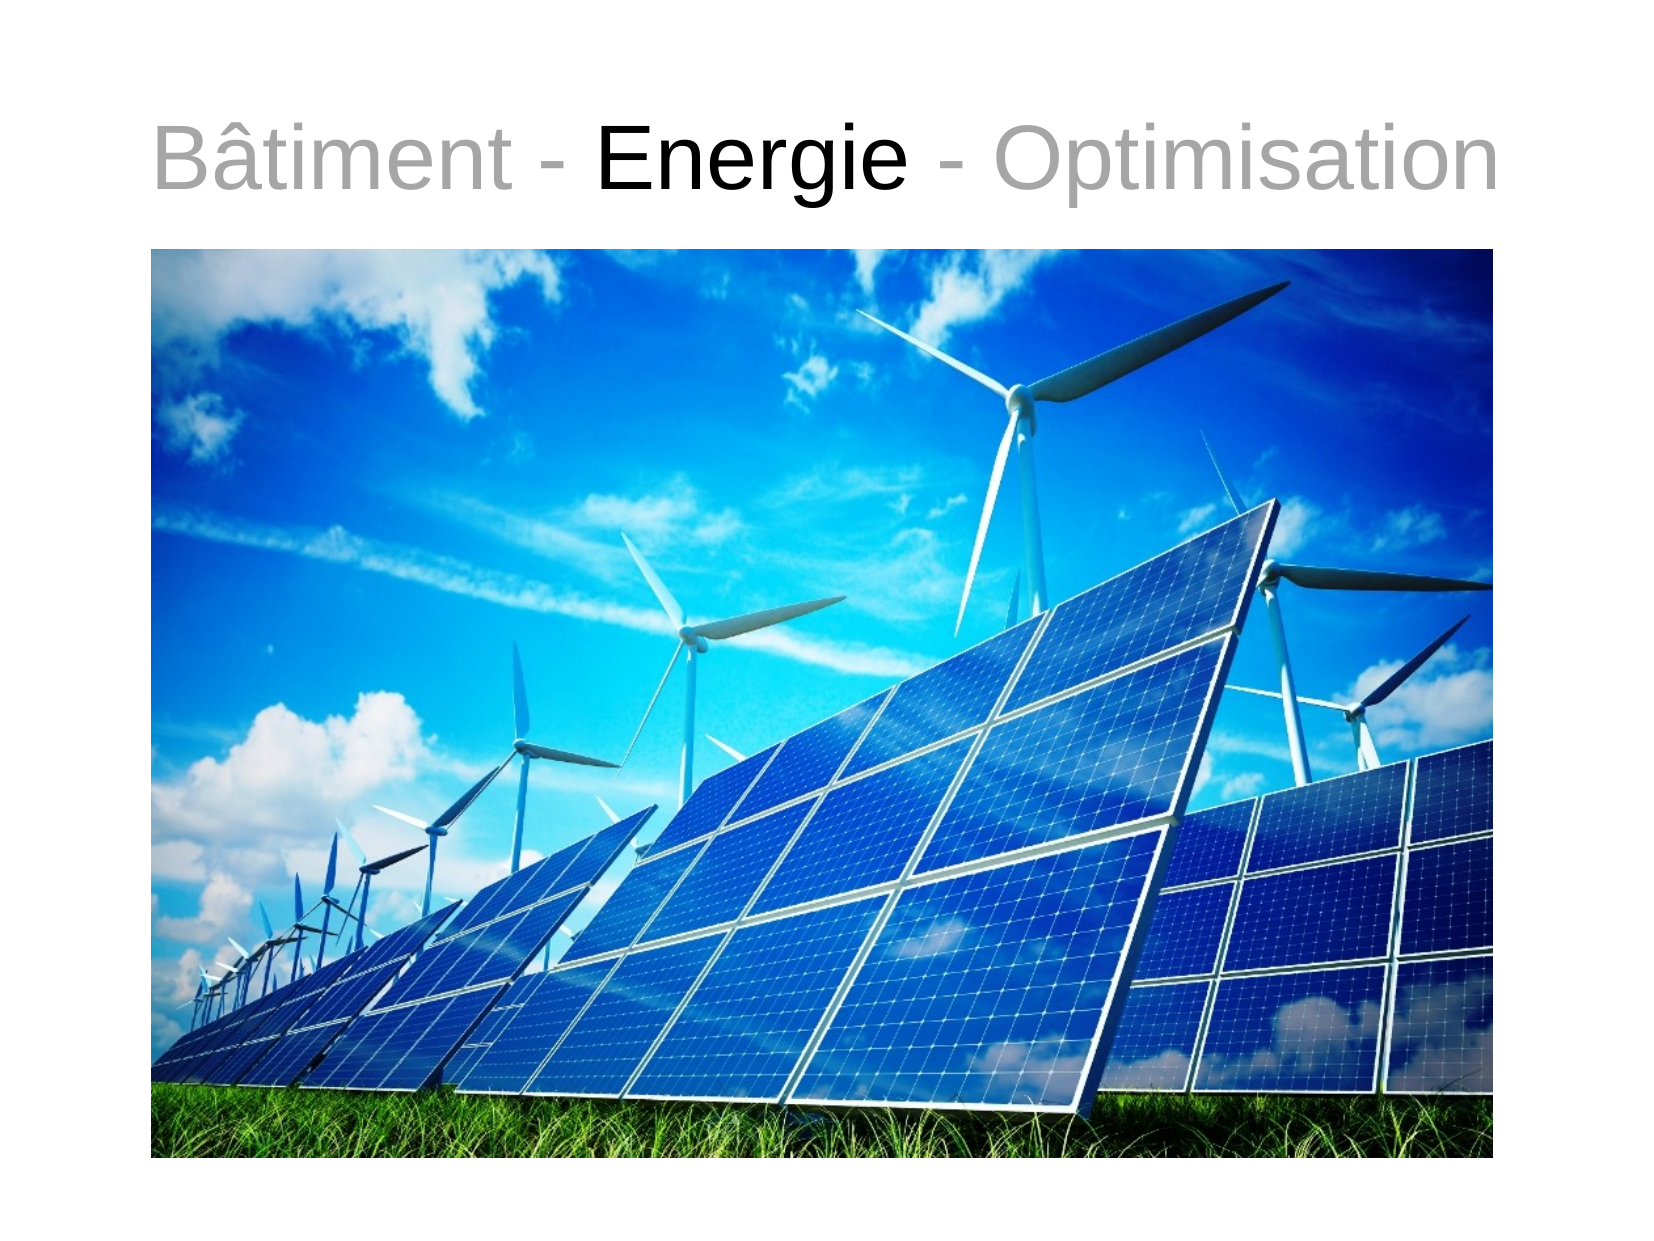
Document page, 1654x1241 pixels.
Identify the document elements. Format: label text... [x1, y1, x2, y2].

picture [151, 249, 1493, 1158]
picture [466, 731, 482, 736]
title Bâtiment - Energie - Optimisation [82, 56, 1571, 250]
